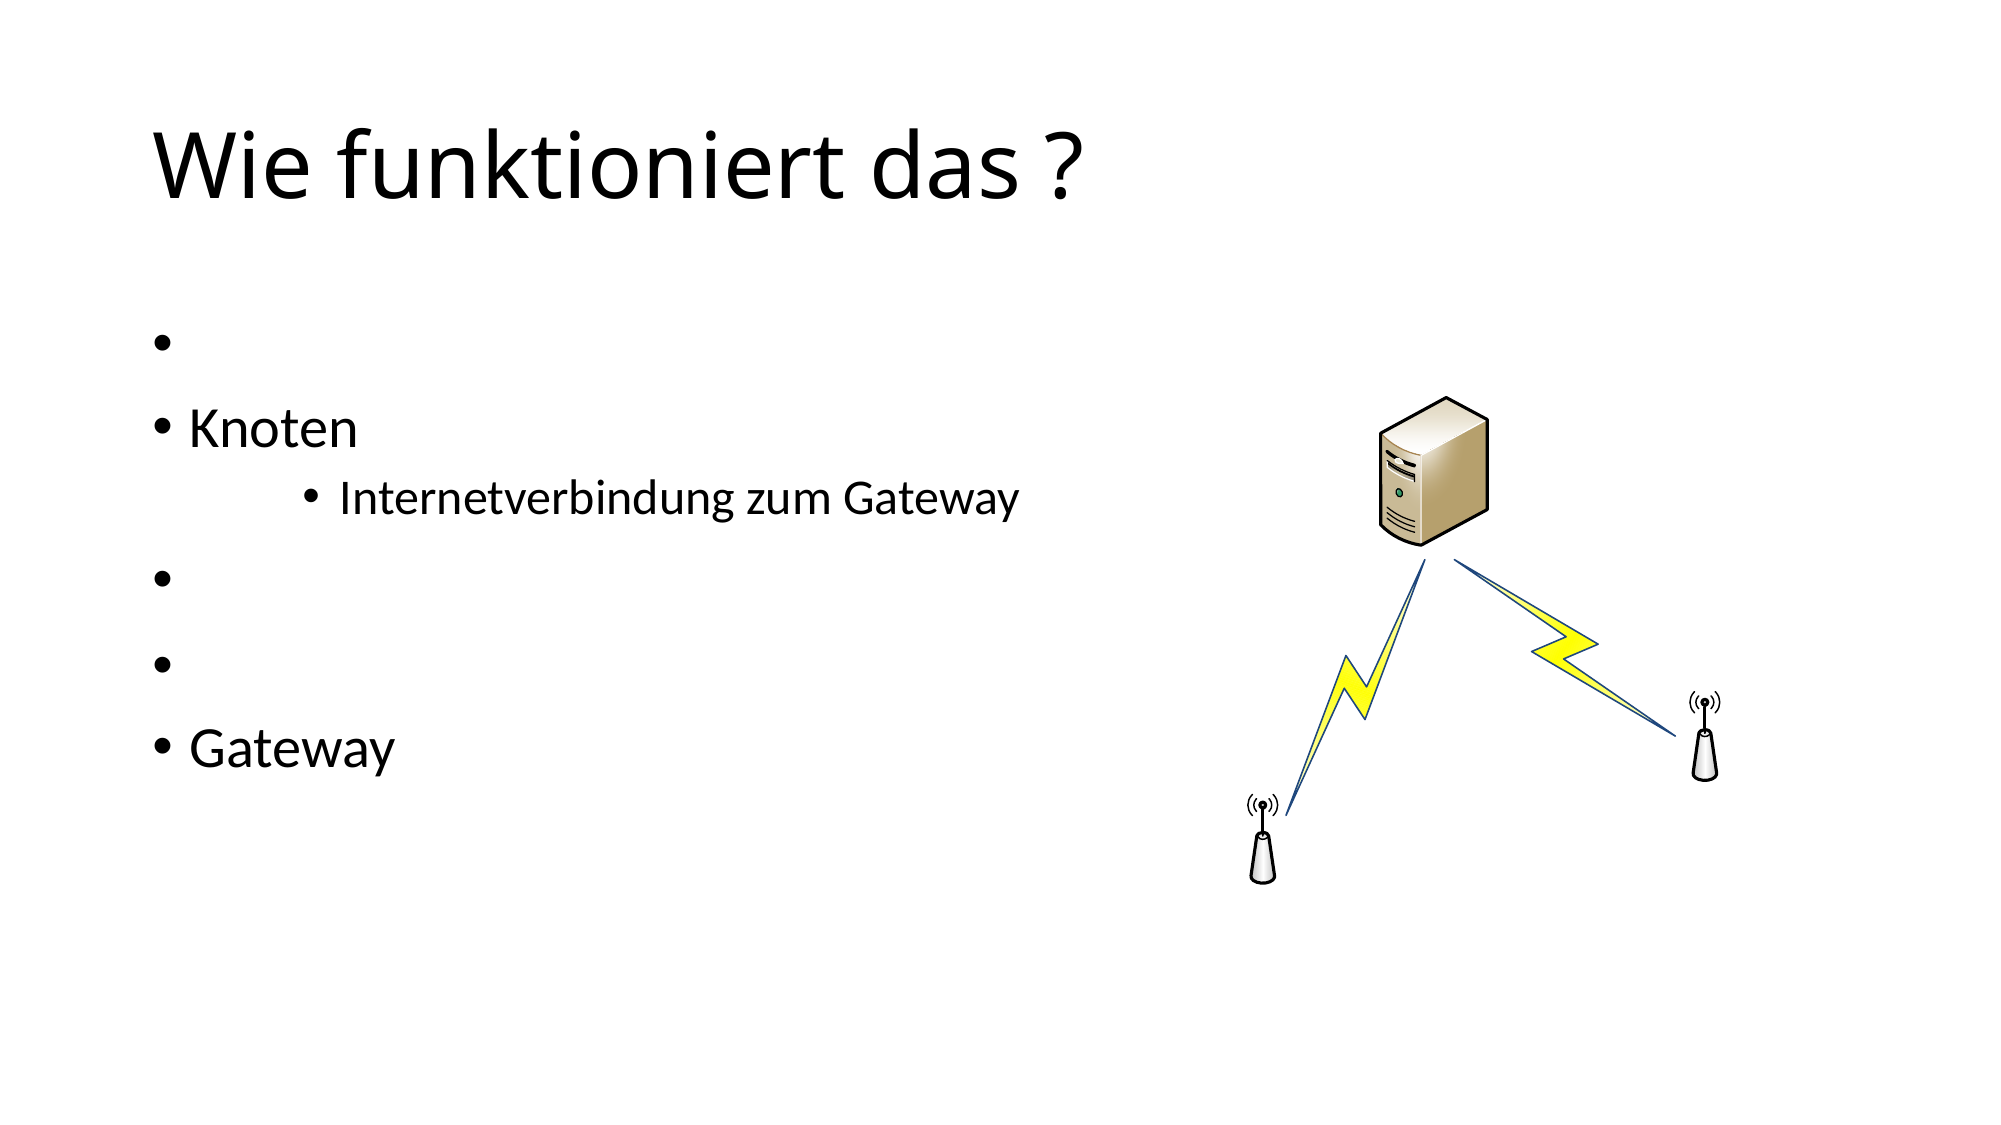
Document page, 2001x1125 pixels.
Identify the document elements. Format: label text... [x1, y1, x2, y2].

title Wie funktioniert das ? [137, 59, 1863, 278]
chart [523, 168, 1863, 1060]
list Knoten Internetverbindung zum Gateway Gateway [137, 299, 523, 1014]
